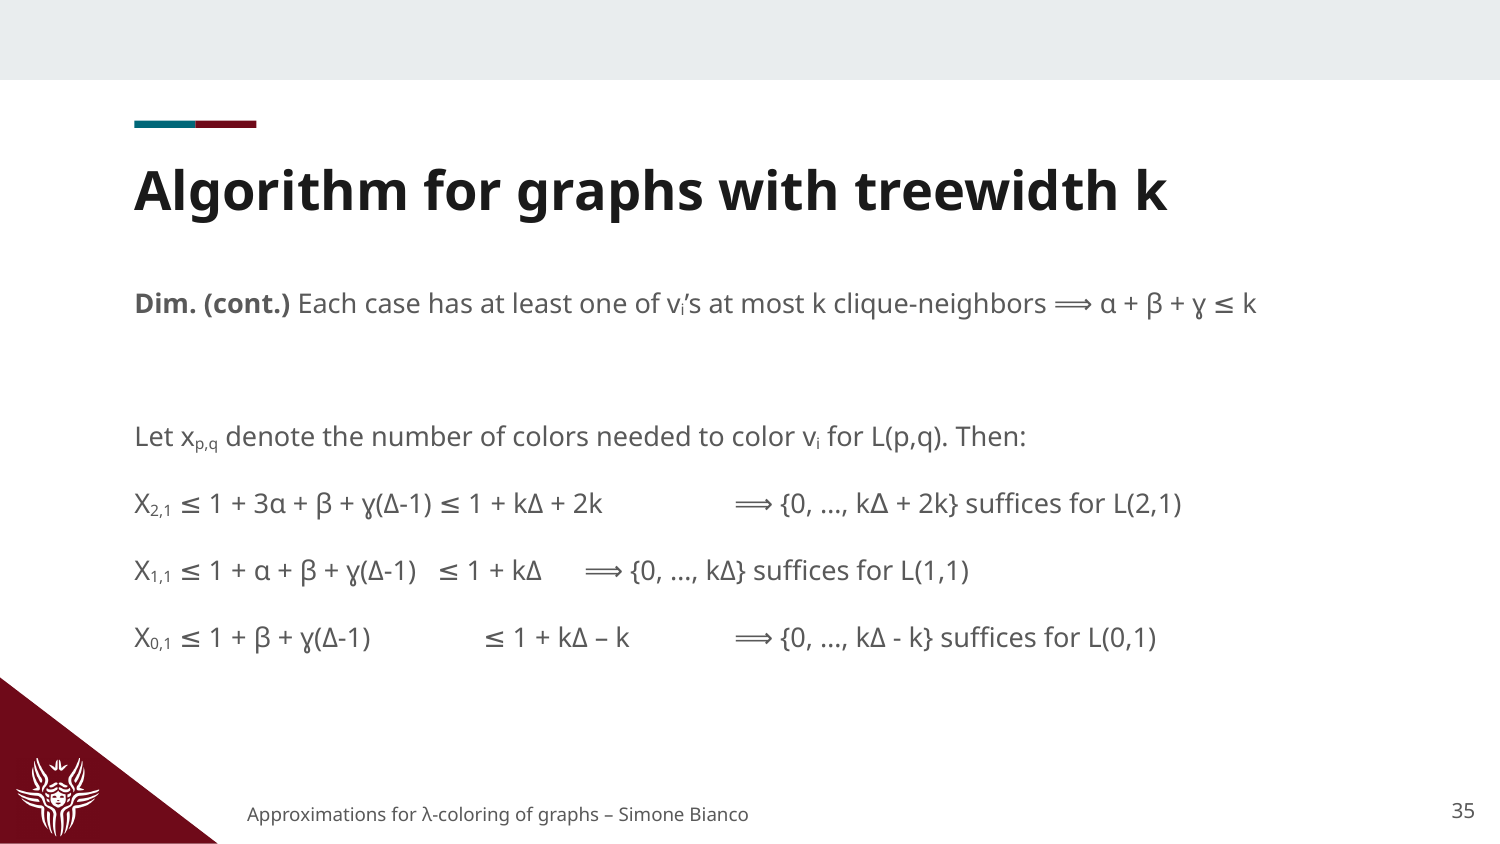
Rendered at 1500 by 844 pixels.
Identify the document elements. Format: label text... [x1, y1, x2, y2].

list Dim. (cont.) Each case has at least one of vi’s at most k clique-neighbors ⟹ ɑ + β + ɣ ≤ k Let xp,q denote the number of colors needed to color vi for L(p,q). Then: X2,1 ≤ 1 + 3ɑ + β + ɣ(Δ-1) ≤ 1 + kΔ + 2k ⟹ {0, …, kΔ + 2k} suffices for L(2,1) X1,1 ≤ 1 + ɑ + β + ɣ(Δ-1) ≤ 1 + kΔ ⟹ {0, …, kΔ} suffices for L(1,1) X0,1 ≤ 1 + β + ɣ(Δ-1) ≤ 1 + kΔ – k ⟹ {0, …, kΔ - k} suffices for L(0,1) [119, 266, 1418, 637]
slide_number <number> [1400, 779, 1491, 844]
picture [16, 758, 100, 839]
text_box Approximations for λ-coloring of graphs – Simone Bianco [232, 783, 1193, 839]
title Algorithm for graphs with treewidth k [119, 141, 1381, 230]
